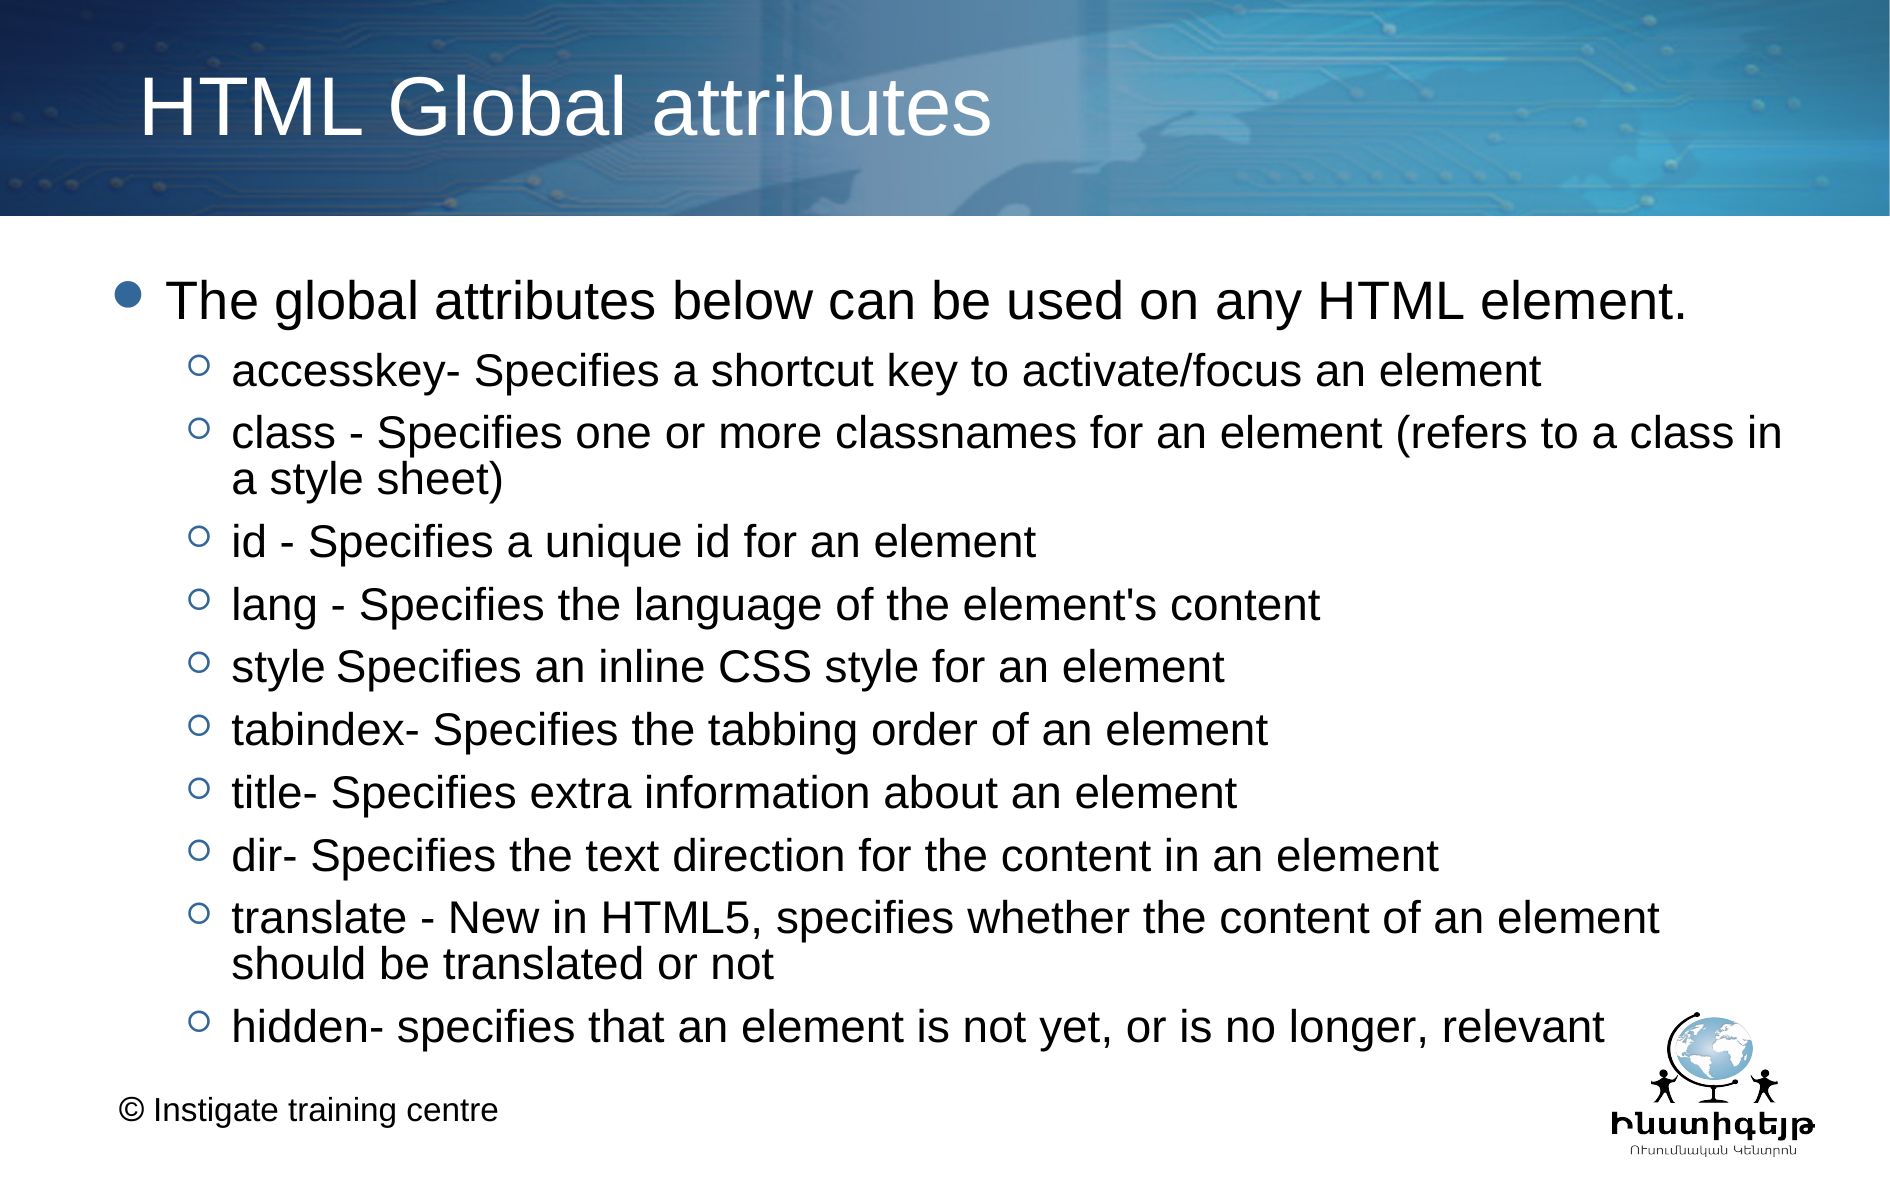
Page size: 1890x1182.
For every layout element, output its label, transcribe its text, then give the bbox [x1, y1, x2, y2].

picture [0, 0, 1890, 216]
picture [1612, 1012, 1815, 1157]
list The global attributes below can be used on any HTML element. accesskey- Specifies a shortcut key to activate/focus an element class - Specifies one or more classnames for an element (refers to a class in a style sheet) id - Specifies a unique id for an element lang - Specifies the language of the element's content style Specifies an inline CSS style for an element tabindex- Specifies the tabbing order of an element title- Specifies extra information about an element dir- Specifies the text direction for the content in an element translate - New in HTML5, specifies whether the content of an element should be translated or not hidden- specifies that an element is not yet, or is no longer, relevant [110, 276, 1801, 308]
text_box HTML Global attributes [138, 82, 1801, 88]
